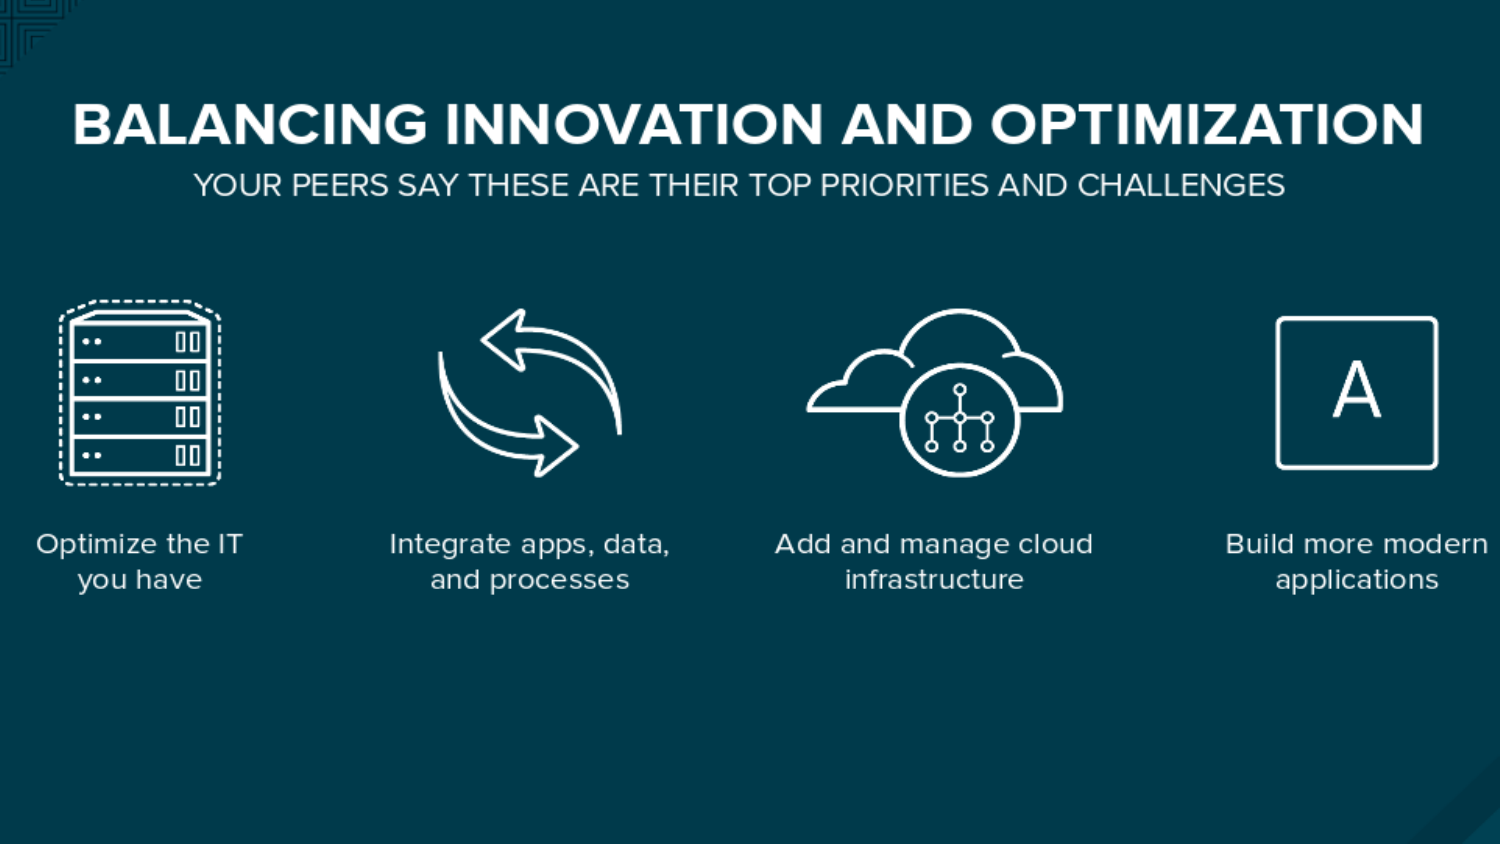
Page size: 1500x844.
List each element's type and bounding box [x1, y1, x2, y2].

picture [205, 308, 213, 313]
picture [194, 174, 214, 196]
picture [775, 534, 795, 553]
picture [195, 539, 210, 553]
picture [1249, 174, 1265, 196]
picture [167, 534, 191, 553]
picture [1046, 174, 1067, 196]
picture [279, 104, 319, 144]
picture [552, 174, 568, 196]
picture [1383, 104, 1421, 144]
picture [926, 539, 939, 553]
picture [468, 174, 508, 196]
picture [1079, 104, 1113, 144]
picture [460, 539, 468, 553]
picture [1333, 104, 1378, 144]
picture [1247, 539, 1261, 553]
picture [426, 539, 456, 559]
picture [599, 574, 614, 588]
picture [137, 570, 151, 588]
picture [769, 174, 811, 196]
picture [853, 574, 866, 588]
picture [842, 539, 855, 553]
picture [415, 534, 423, 553]
picture [869, 570, 888, 588]
picture [78, 304, 85, 310]
picture [94, 574, 109, 588]
picture [491, 574, 517, 594]
picture [1426, 574, 1438, 588]
picture [905, 570, 954, 588]
picture [1330, 539, 1356, 553]
picture [901, 539, 923, 553]
picture [1280, 104, 1314, 144]
picture [154, 574, 167, 588]
picture [399, 174, 416, 196]
picture [555, 104, 600, 144]
picture [1385, 539, 1406, 553]
picture [1474, 539, 1487, 553]
picture [943, 539, 957, 553]
picture [332, 174, 388, 196]
picture [783, 104, 821, 144]
picture [1275, 316, 1439, 470]
picture [1279, 534, 1292, 553]
picture [128, 539, 139, 553]
picture [889, 574, 901, 588]
picture [1391, 574, 1406, 588]
picture [552, 574, 567, 588]
picture [78, 534, 93, 553]
picture [917, 174, 941, 196]
picture [887, 104, 926, 144]
picture [324, 104, 335, 144]
picture [78, 574, 93, 594]
picture [622, 539, 635, 553]
picture [1118, 104, 1128, 144]
picture [639, 104, 682, 144]
picture [945, 174, 949, 196]
picture [599, 104, 641, 144]
picture [342, 104, 380, 144]
picture [114, 104, 156, 144]
picture [842, 104, 884, 144]
picture [1023, 174, 1043, 196]
picture [1000, 574, 1008, 588]
picture [120, 534, 124, 553]
picture [142, 539, 157, 553]
picture [385, 104, 425, 144]
picture [1124, 174, 1145, 196]
picture [59, 315, 65, 322]
picture [465, 570, 478, 588]
picture [1009, 574, 1024, 588]
picture [448, 104, 458, 144]
picture [1318, 104, 1328, 144]
picture [649, 174, 689, 196]
picture [95, 539, 116, 553]
picture [1336, 570, 1340, 588]
picture [465, 104, 503, 144]
picture [1148, 174, 1162, 196]
picture [1410, 574, 1423, 588]
picture [992, 104, 1036, 144]
picture [733, 104, 777, 144]
picture [1077, 534, 1091, 553]
picture [519, 574, 548, 588]
picture [1079, 174, 1121, 196]
picture [1463, 539, 1471, 553]
picture [1311, 574, 1326, 594]
picture [1240, 104, 1282, 144]
picture [680, 104, 713, 144]
picture [870, 174, 893, 196]
picture [998, 174, 1019, 196]
picture [1305, 539, 1326, 553]
picture [432, 574, 445, 588]
picture [159, 104, 231, 144]
picture [480, 309, 622, 436]
picture [240, 174, 260, 196]
picture [438, 352, 579, 477]
picture [1293, 574, 1308, 594]
picture [1227, 534, 1244, 553]
picture [510, 104, 548, 144]
picture [69, 309, 211, 477]
picture [1358, 539, 1373, 553]
picture [1201, 174, 1220, 196]
picture [220, 534, 243, 553]
picture [1358, 574, 1371, 588]
picture [570, 574, 596, 588]
picture [1188, 104, 1198, 144]
picture [976, 539, 990, 559]
picture [522, 539, 535, 553]
picture [1268, 174, 1284, 196]
picture [932, 104, 972, 144]
picture [1043, 539, 1074, 553]
picture [37, 534, 76, 559]
picture [487, 534, 495, 553]
picture [798, 534, 812, 553]
picture [236, 104, 274, 144]
picture [858, 539, 871, 553]
picture [605, 534, 618, 553]
picture [540, 539, 585, 559]
picture [496, 539, 511, 553]
picture [418, 174, 439, 196]
picture [1020, 539, 1032, 553]
picture [971, 174, 988, 196]
picture [1277, 574, 1290, 588]
picture [214, 174, 236, 196]
picture [1410, 534, 1440, 553]
picture [579, 174, 639, 196]
picture [897, 174, 914, 196]
picture [513, 174, 529, 196]
picture [995, 539, 1010, 553]
picture [1224, 174, 1245, 196]
picture [720, 174, 738, 196]
picture [187, 574, 202, 588]
picture [112, 574, 126, 588]
picture [1165, 174, 1198, 196]
picture [1204, 104, 1236, 144]
picture [532, 174, 548, 196]
picture [822, 174, 866, 196]
picture [391, 534, 395, 553]
picture [638, 534, 646, 553]
picture [649, 539, 661, 553]
picture [806, 309, 1063, 477]
picture [957, 570, 996, 588]
picture [1042, 104, 1075, 144]
picture [617, 574, 629, 588]
picture [694, 174, 710, 196]
picture [438, 174, 459, 196]
picture [215, 313, 221, 321]
picture [717, 104, 728, 144]
picture [1135, 104, 1181, 144]
picture [1374, 570, 1382, 588]
picture [264, 174, 281, 196]
picture [75, 104, 110, 144]
picture [953, 174, 969, 196]
picture [875, 534, 888, 553]
picture [170, 574, 185, 588]
picture [749, 174, 767, 196]
picture [1445, 539, 1460, 553]
picture [815, 534, 829, 553]
picture [293, 174, 328, 196]
picture [1342, 574, 1355, 588]
picture [448, 574, 461, 588]
picture [713, 174, 717, 196]
picture [471, 539, 484, 553]
picture [960, 539, 973, 553]
picture [399, 539, 413, 553]
